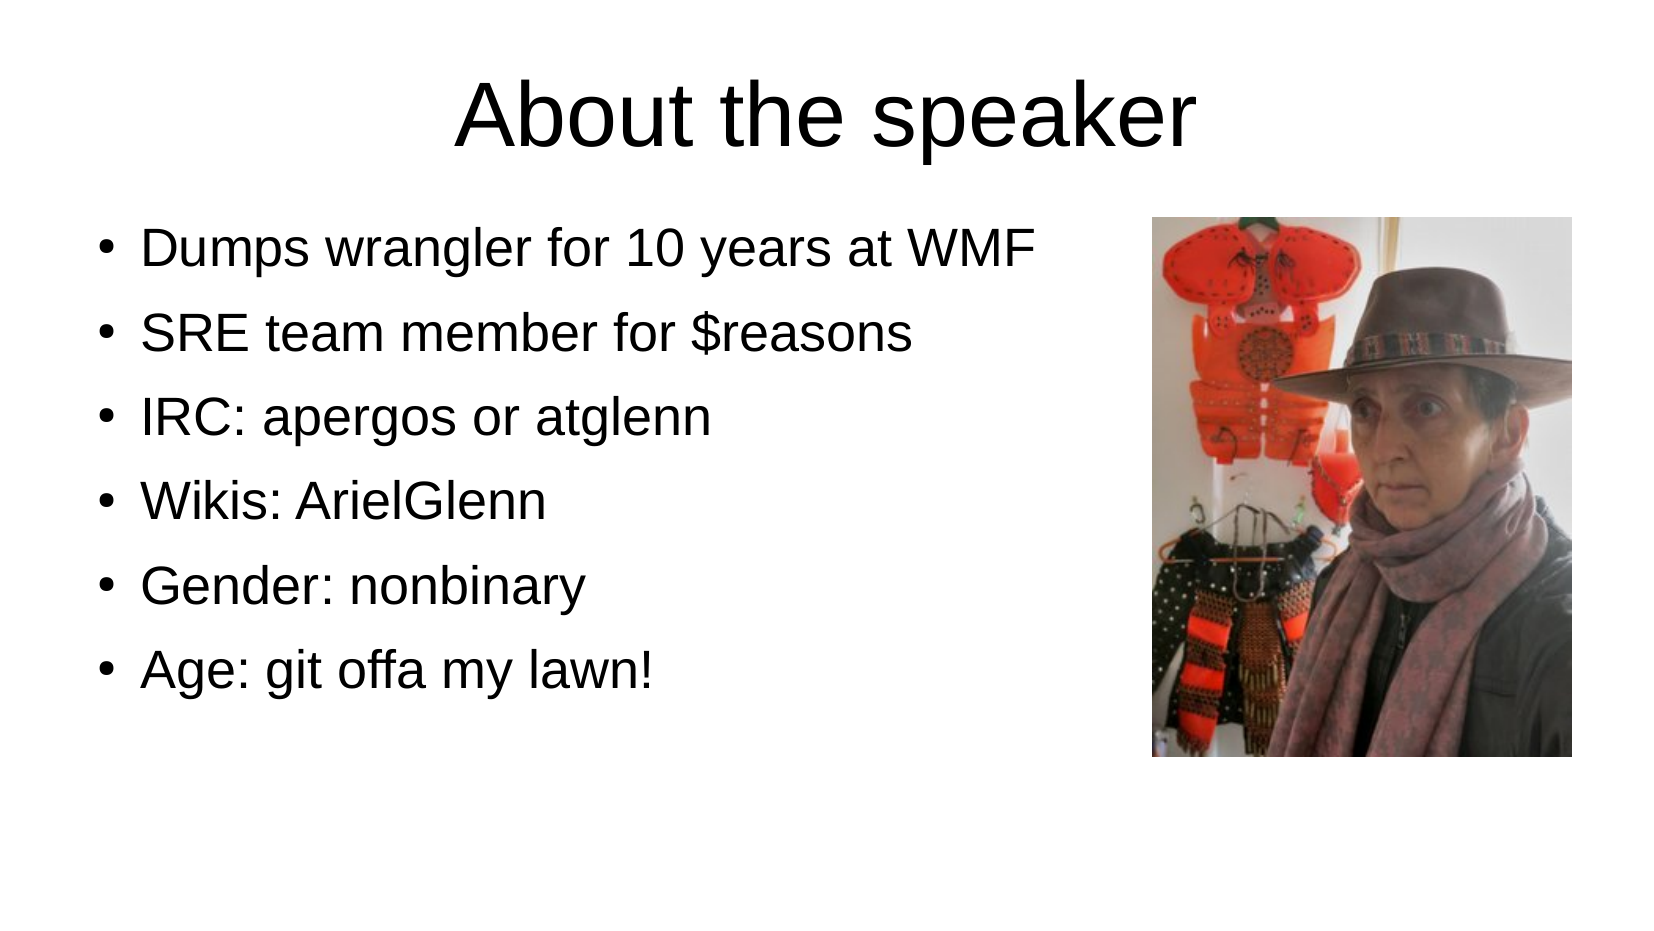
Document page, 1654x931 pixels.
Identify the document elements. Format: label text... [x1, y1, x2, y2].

picture [1152, 217, 1572, 758]
title About the speaker [82, 37, 1571, 193]
list Dumps wrangler for 10 years at WMF SRE team member for $reasons IRC: apergos or atglenn Wikis: ArielGlenn Gender: nonbinary Age: git offa my lawn! [82, 217, 1040, 758]
